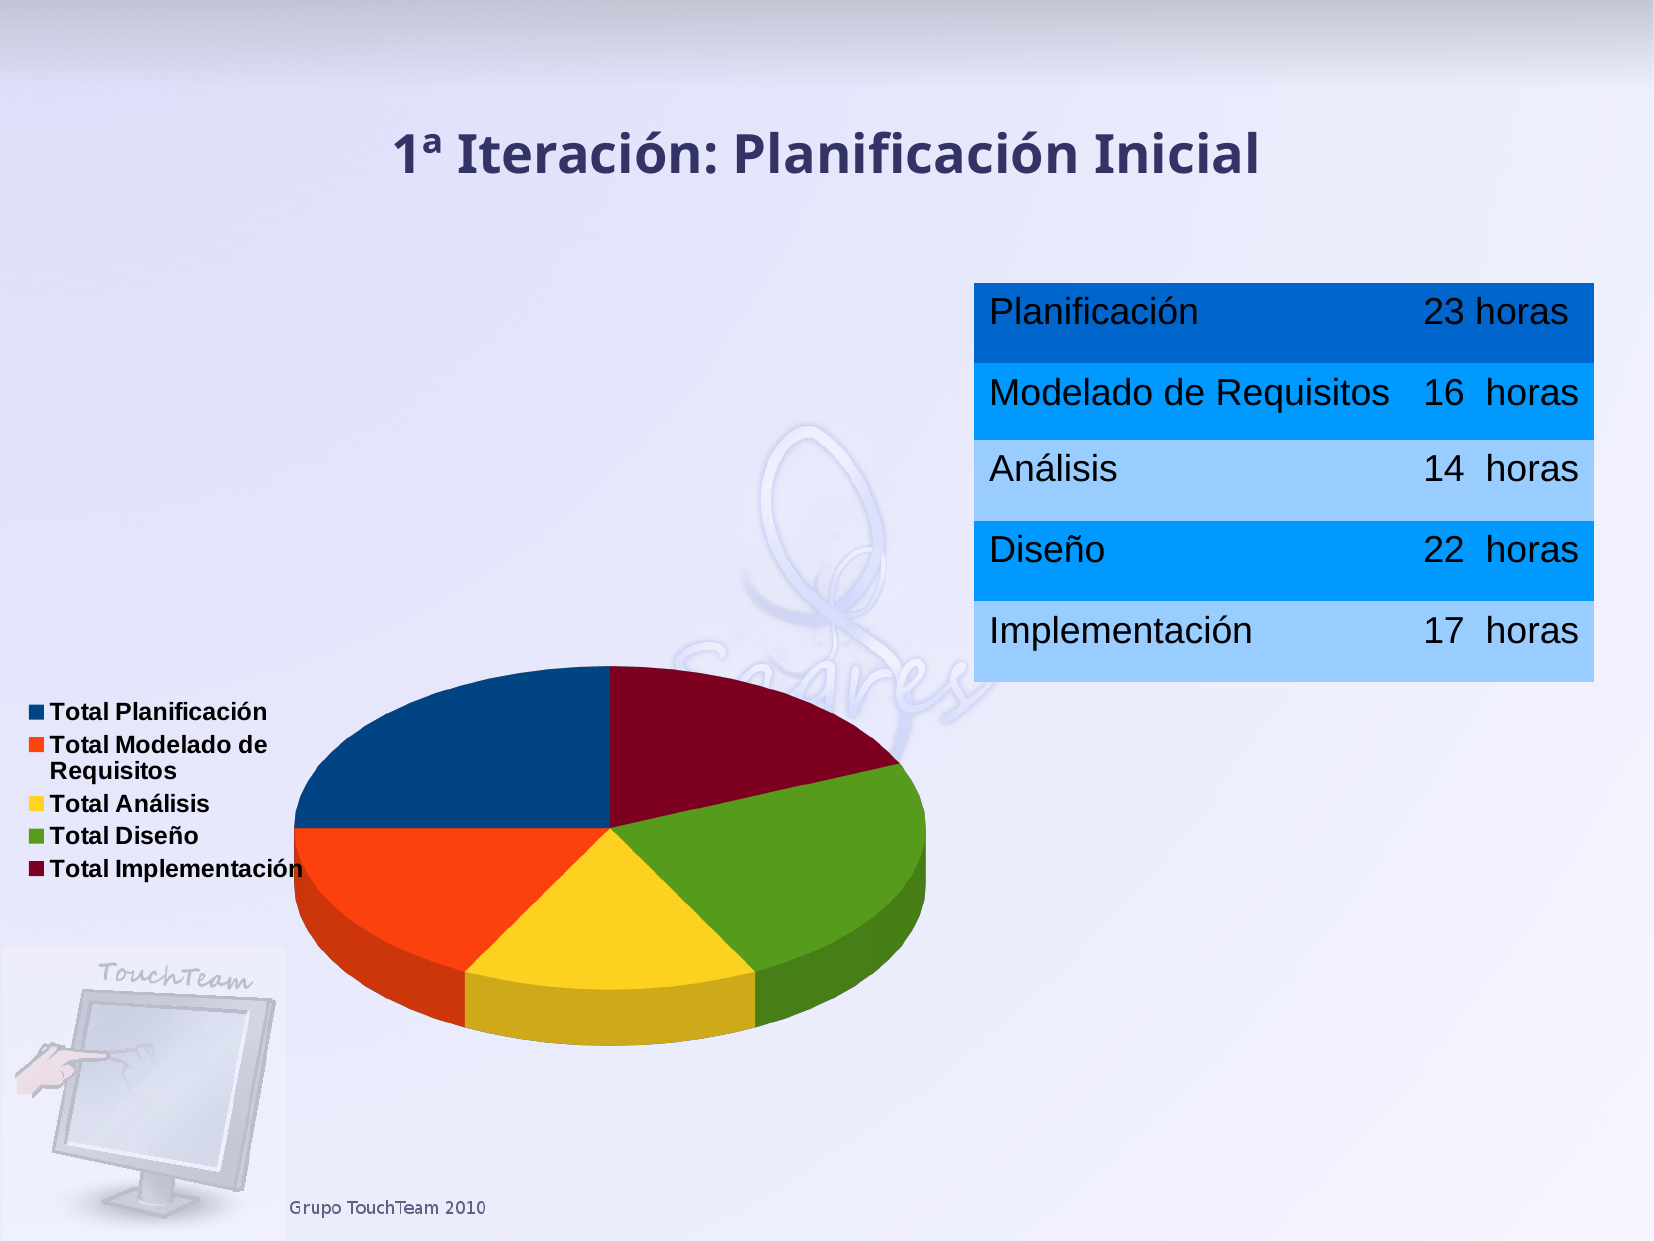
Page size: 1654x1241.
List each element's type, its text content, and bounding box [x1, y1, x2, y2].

table_cell Diseño [974, 521, 1409, 601]
picture [0, 0, 1654, 1241]
table_header 23 horas [1409, 283, 1594, 363]
table_cell 22 horas [1409, 521, 1594, 601]
chart [0, 501, 945, 1211]
table_header Planificación [974, 283, 1409, 363]
table_cell Implementación [974, 601, 1409, 682]
table_cell 14 horas [1409, 440, 1594, 521]
table_cell 16 horas [1409, 363, 1594, 440]
title 1ª Iteración: Planificación Inicial [82, 56, 1571, 250]
table_cell Modelado de Requisitos [974, 363, 1409, 440]
table_cell 17 horas [1409, 601, 1594, 682]
table_cell Análisis [974, 440, 1409, 521]
